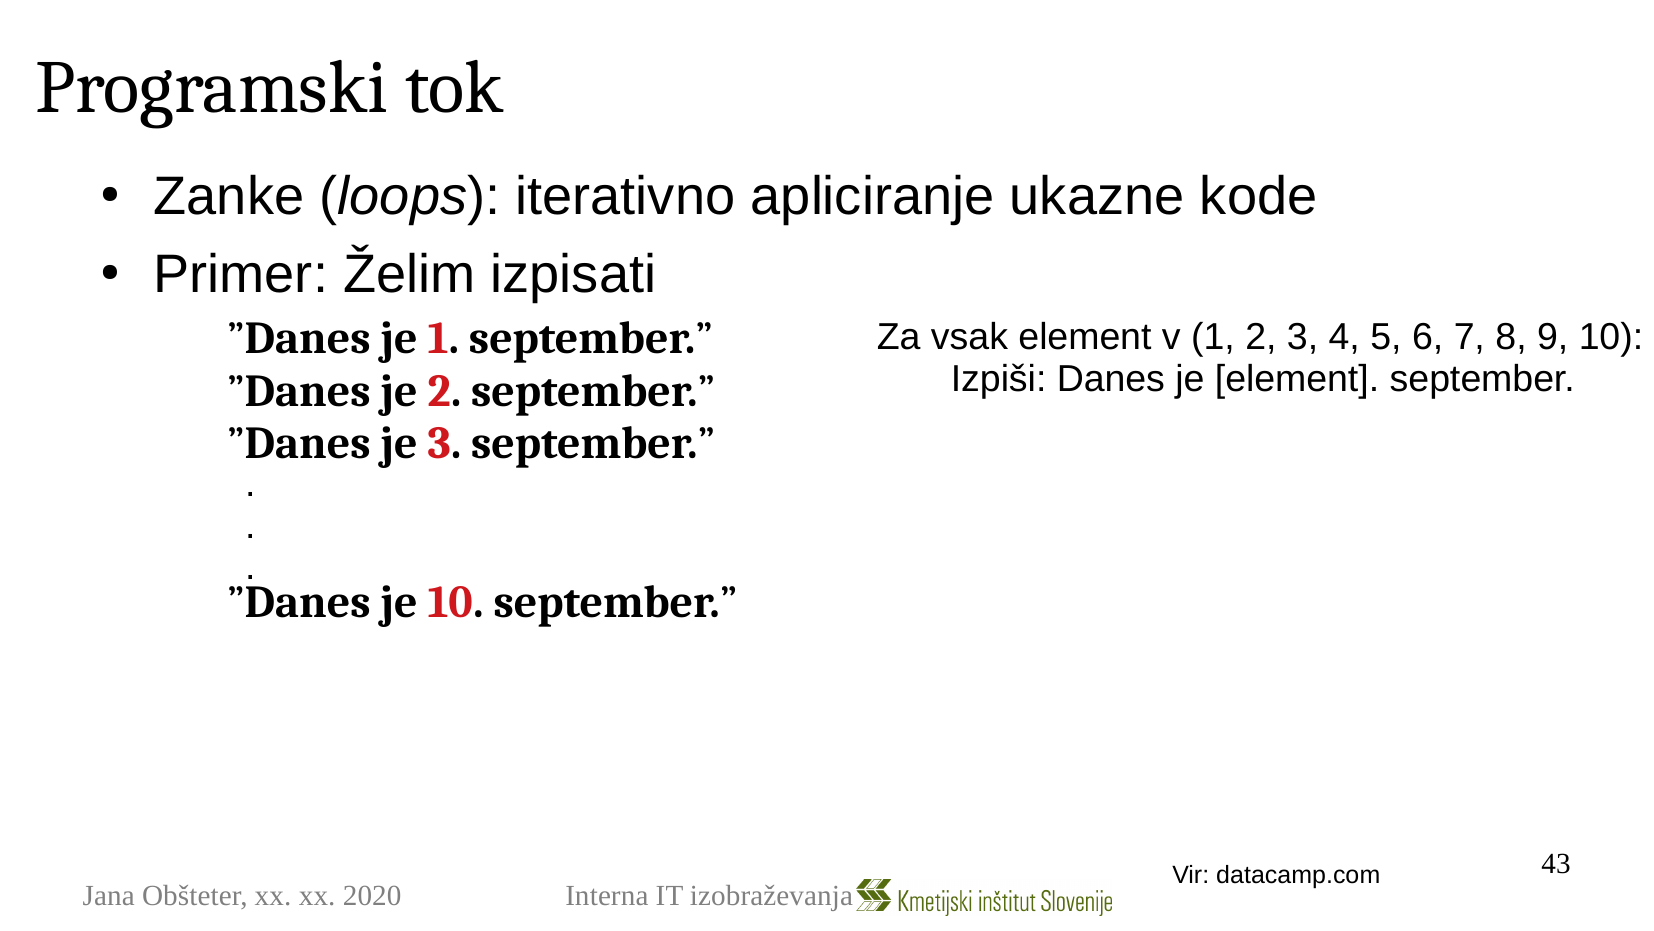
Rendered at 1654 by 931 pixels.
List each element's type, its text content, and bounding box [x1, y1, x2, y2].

picture [856, 879, 1112, 916]
list Zanke (loops): iterativno apliciranje ukazne kode Primer: Želim izpisati ”Danes je 1. september.” ”Danes je 2. september.” ”Danes je 3. september.” ”Danes je 10. september.” [82, 165, 1642, 827]
text_box . . . [230, 454, 313, 596]
text_box Vir: datacamp.com [1157, 853, 1430, 897]
text_box Za vsak element v (1, 2, 3, 4, 5, 6, 7, 8, 9, 10): Izpiši: Danes je [element]. september. [862, 308, 1654, 449]
title Programski tok [35, 21, 1524, 154]
